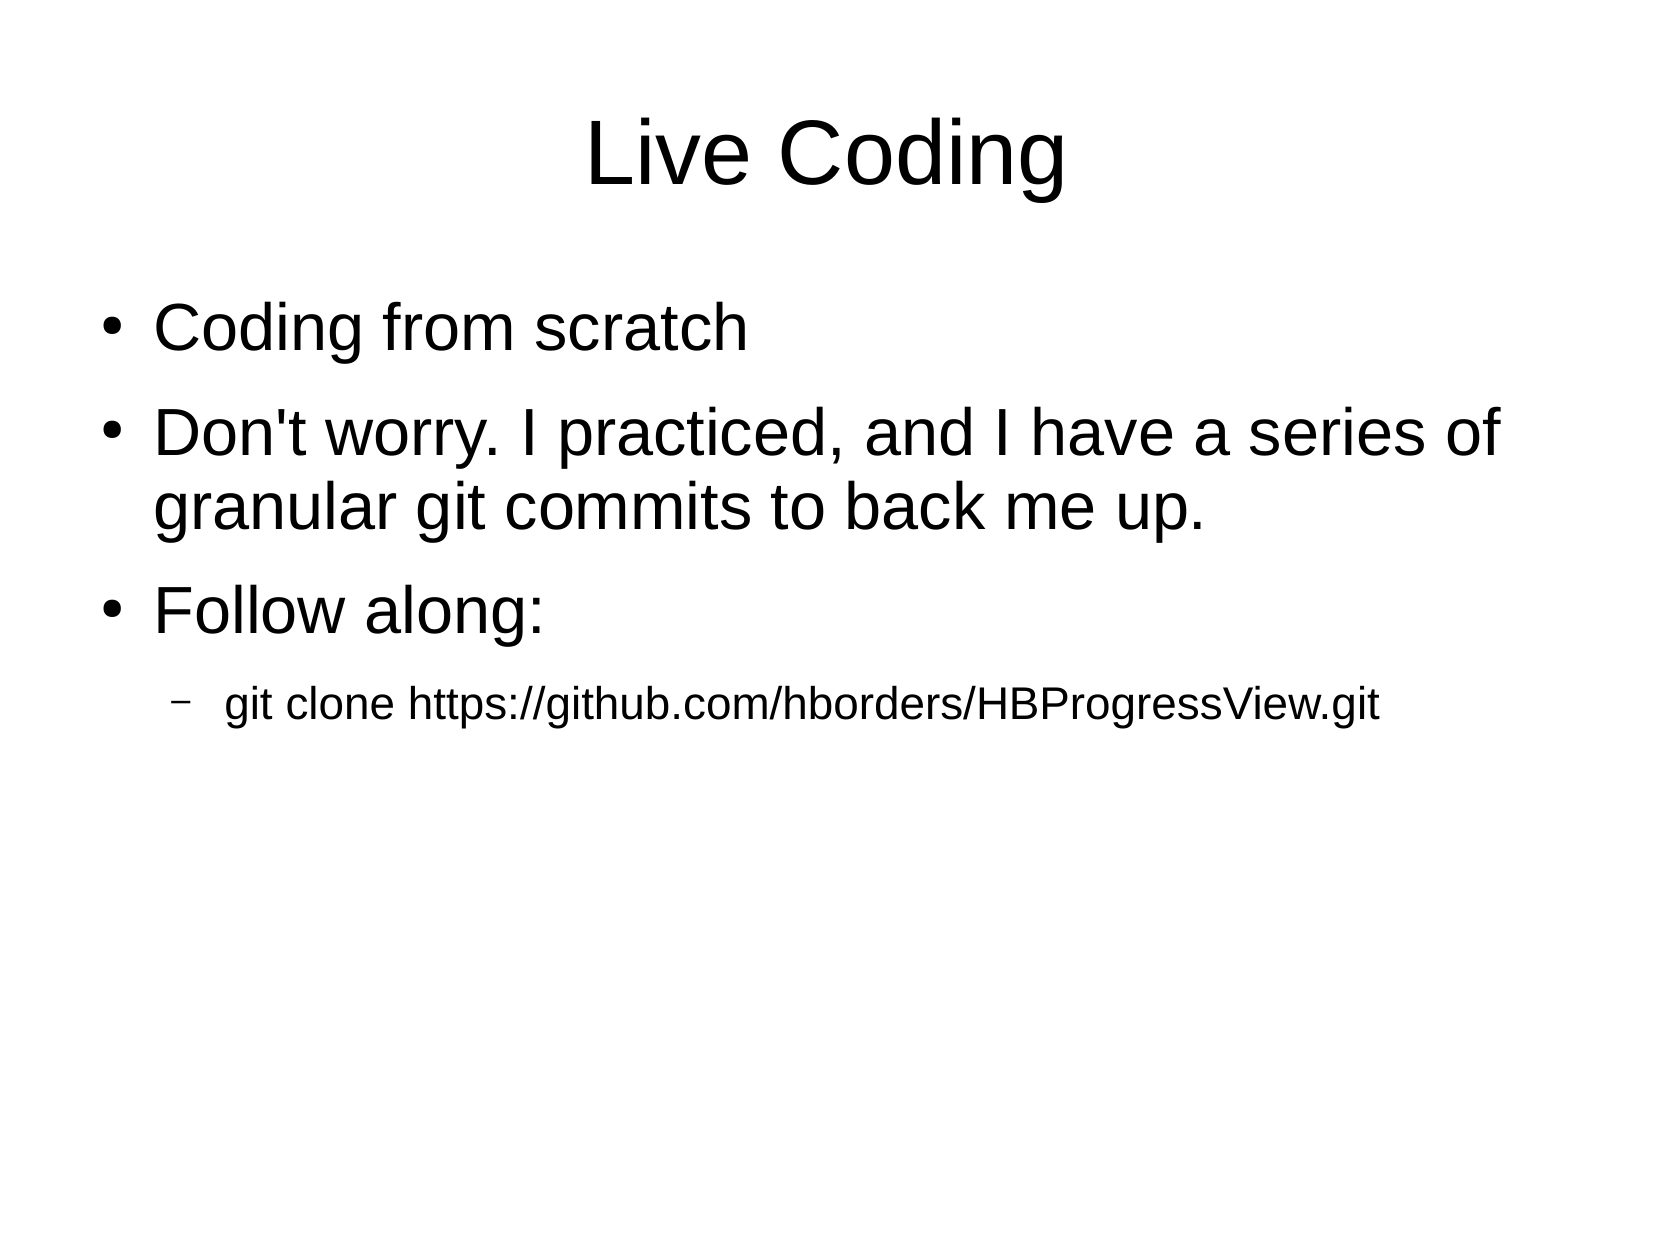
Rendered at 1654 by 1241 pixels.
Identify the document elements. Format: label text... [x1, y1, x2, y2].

title Live Coding [82, 49, 1571, 257]
list Coding from scratch Don't worry. I practiced, and I have a series of granular git commits to back me up. Follow along: git clone https://github.com/hborders/HBProgressView.git [82, 290, 1538, 1010]
